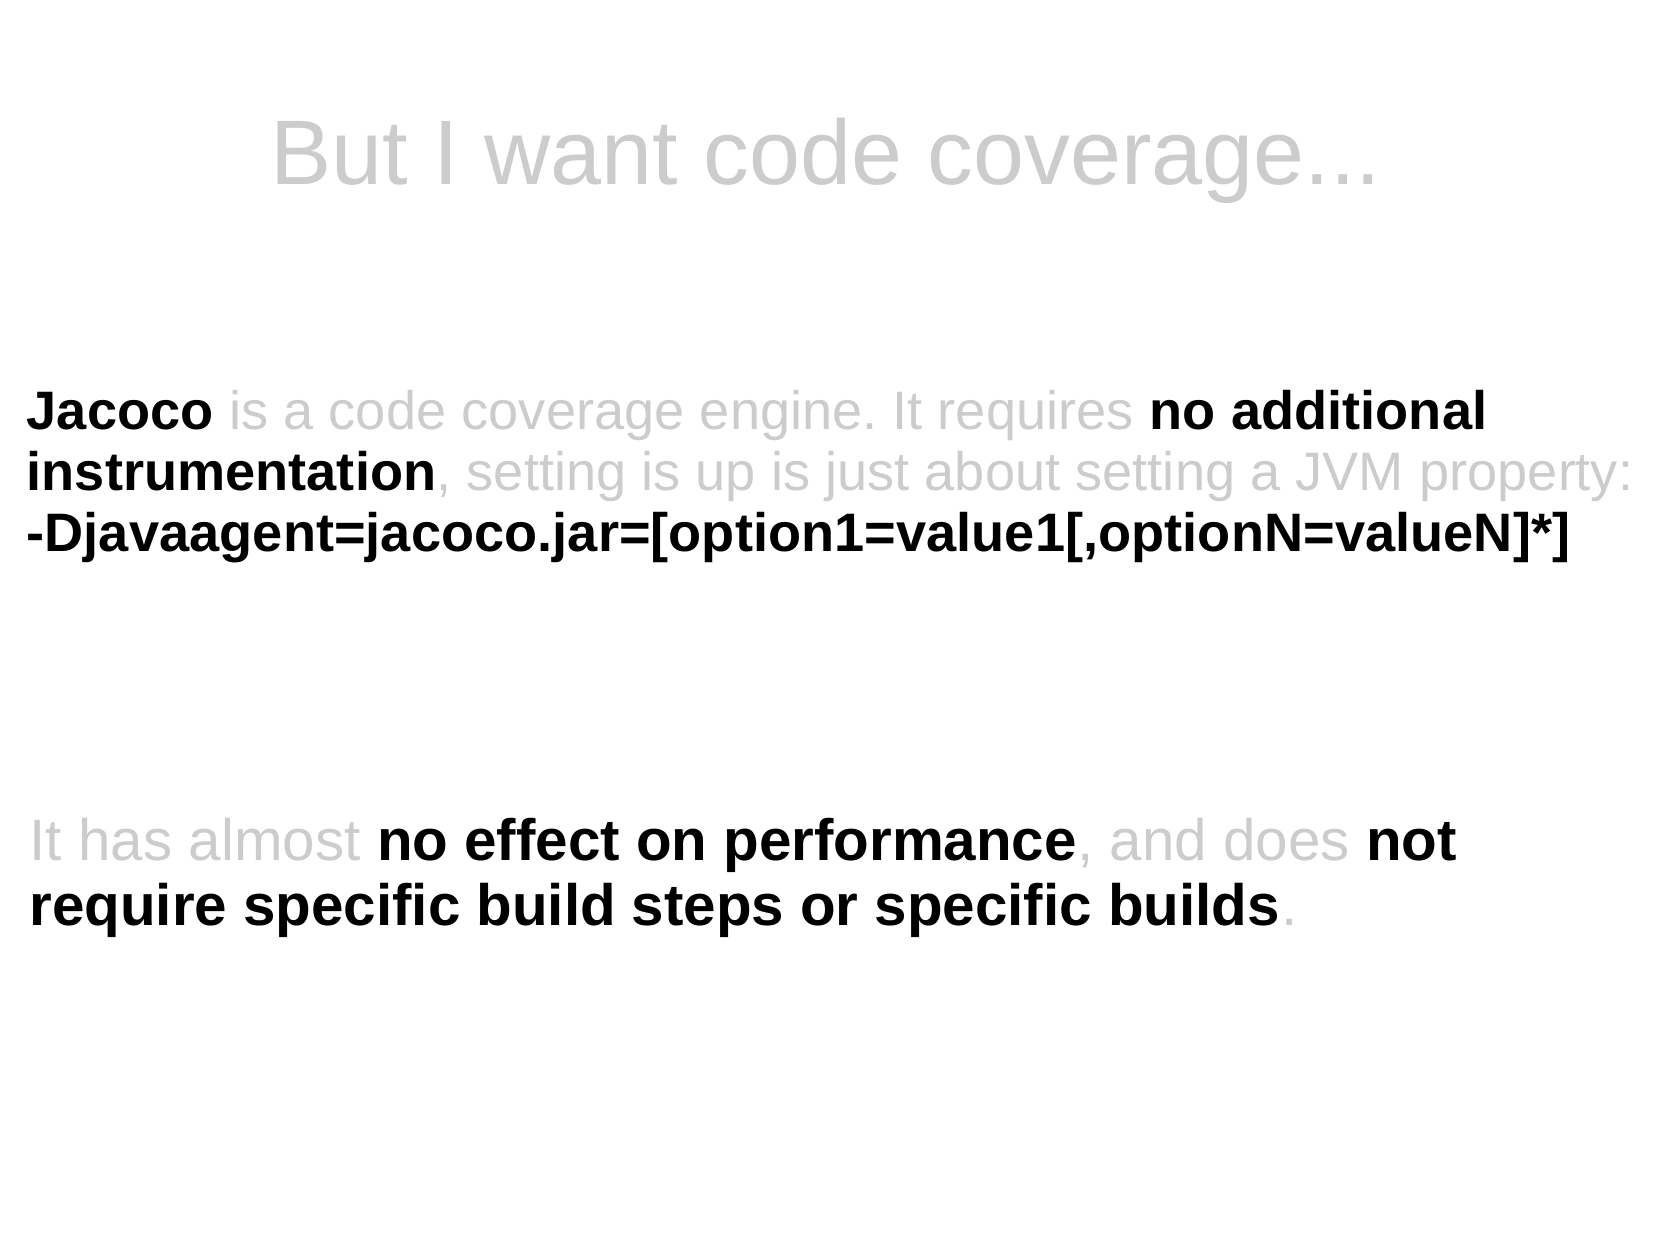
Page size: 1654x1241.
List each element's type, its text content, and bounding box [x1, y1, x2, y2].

text_box Jacoco is a code coverage engine. It requires no additional instrumentation, setting is up is just about setting a JVM property: -Djavaagent=jacoco.jar=[option1=value1[,optionN=valueN]*] [11, 373, 1651, 571]
text_box It has almost no effect on performance, and does not require specific build steps or specific builds. [15, 800, 1621, 946]
title But I want code coverage... [82, 49, 1571, 257]
